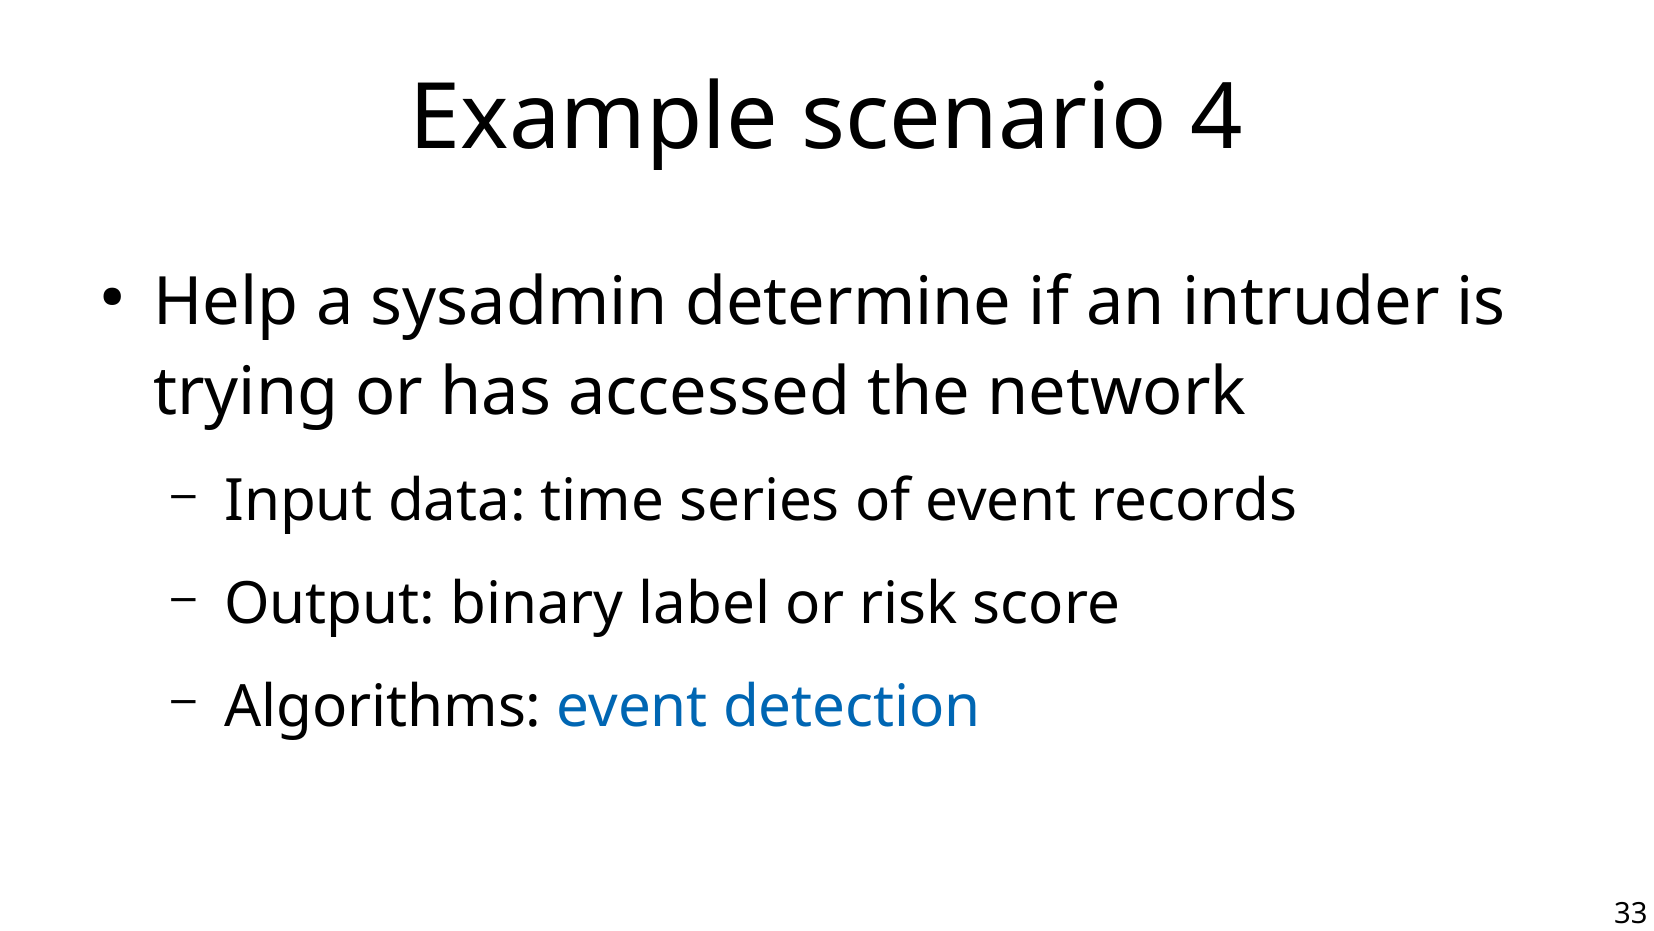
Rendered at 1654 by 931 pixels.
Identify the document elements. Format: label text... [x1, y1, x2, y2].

title Example scenario 4 [82, 1, 1571, 226]
list Help a sysadmin determine if an intruder is trying or has accessed the network Input data: time series of event records Output: binary label or risk score Algorithms: event detection [82, 253, 1571, 793]
